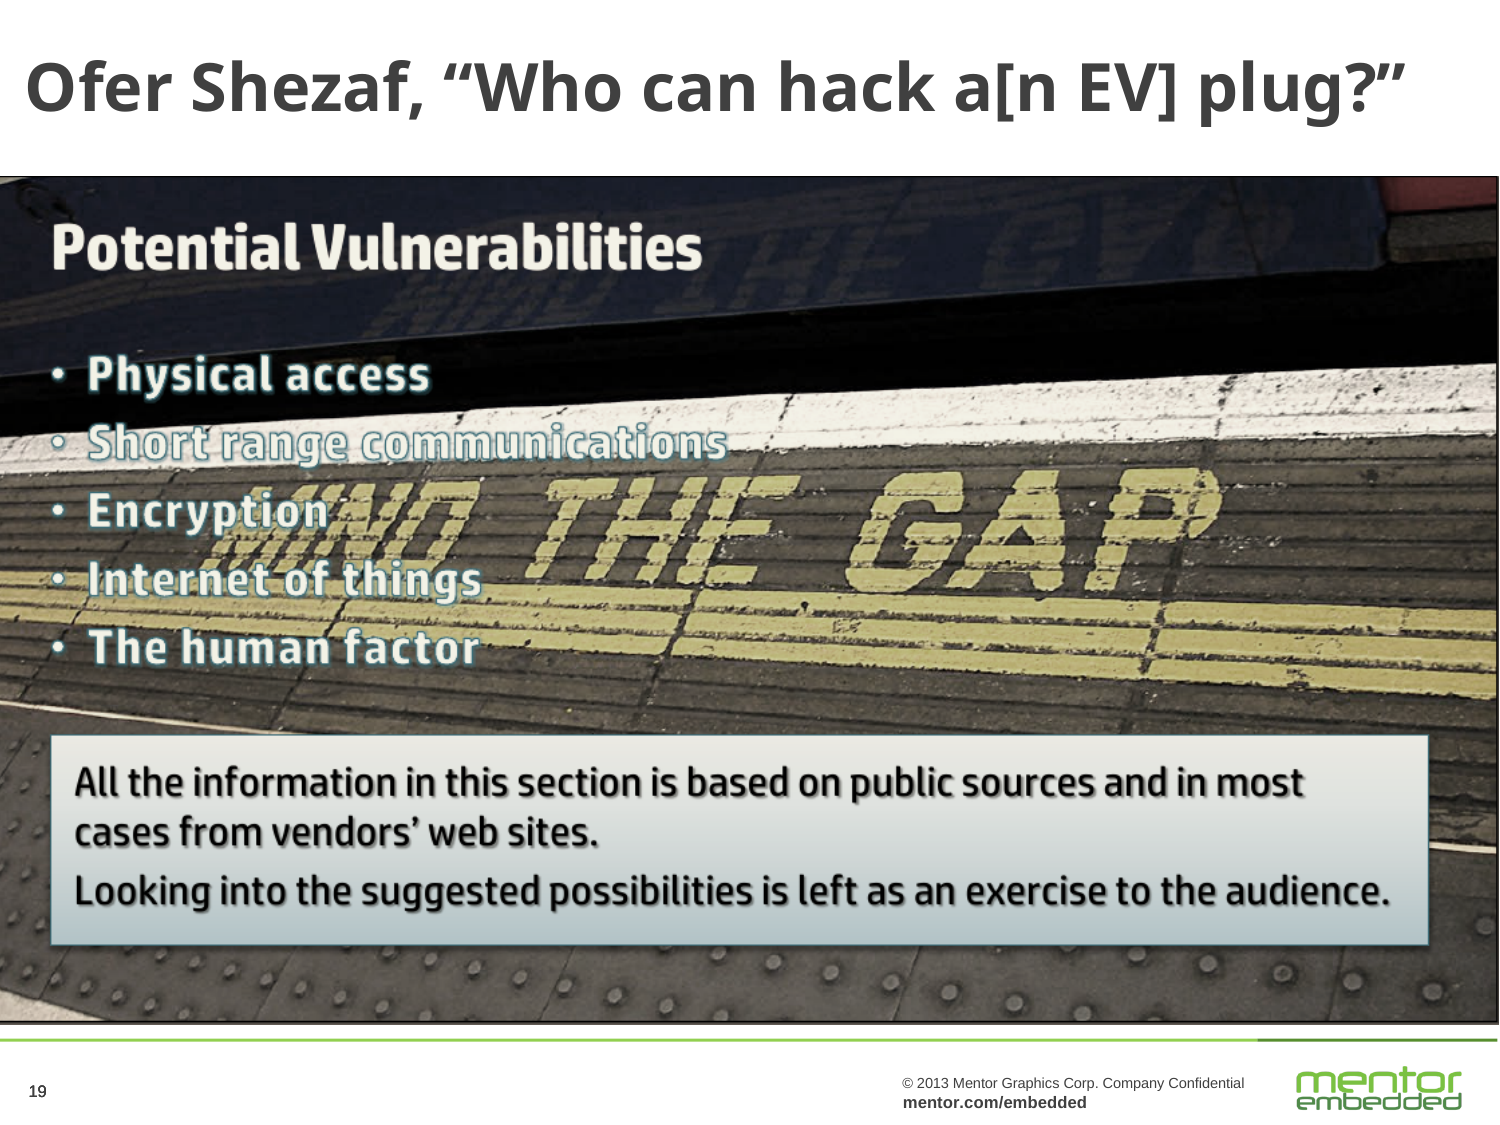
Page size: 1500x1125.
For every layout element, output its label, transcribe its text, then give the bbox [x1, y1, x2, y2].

picture [1292, 1062, 1464, 1114]
picture [0, 176, 1499, 1026]
title Ofer Shezaf, “Who can hack a[n EV] plug?” [24, 12, 1488, 125]
